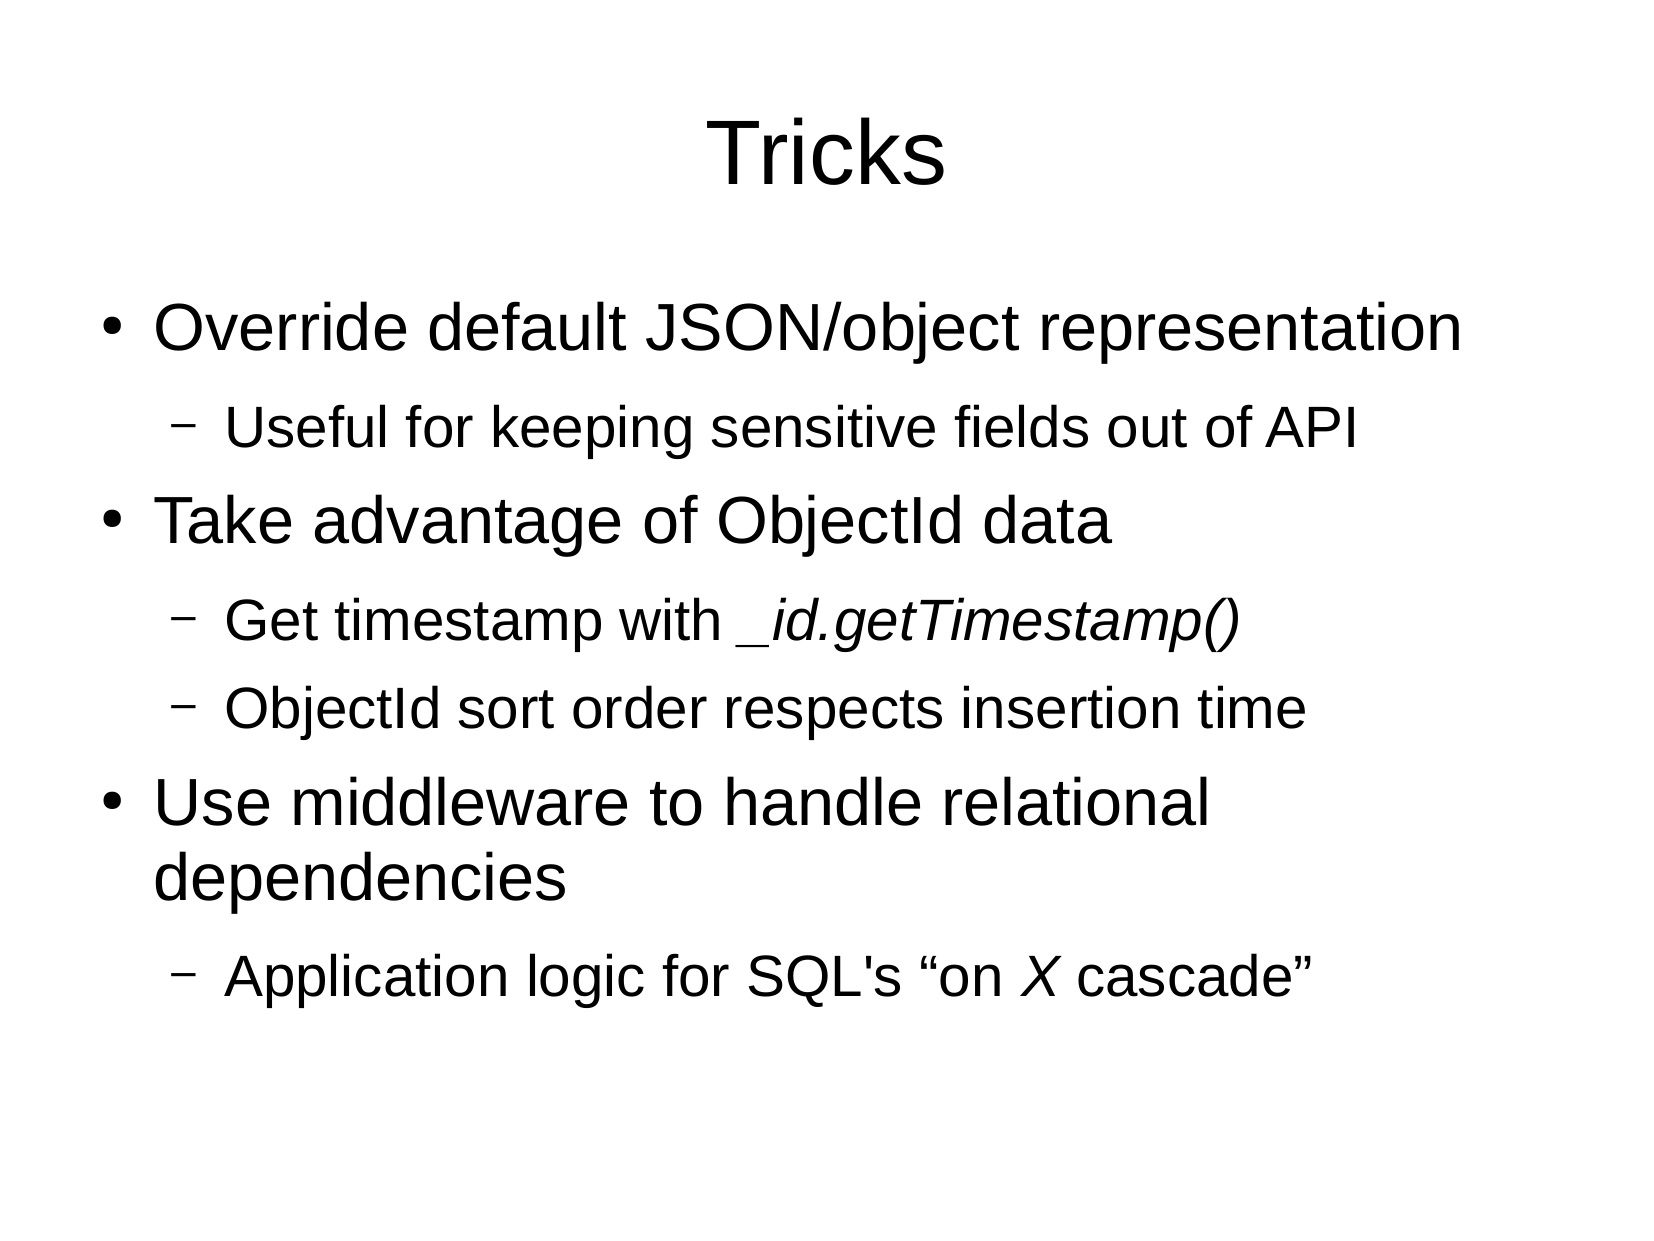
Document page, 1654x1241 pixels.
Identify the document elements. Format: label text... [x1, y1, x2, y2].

title Tricks [82, 49, 1571, 257]
list Override default JSON/object representation Useful for keeping sensitive fields out of API Take advantage of ObjectId data Get timestamp with _id.getTimestamp() ObjectId sort order respects insertion time Use middleware to handle relational dependencies Application logic for SQL's “on X cascade” [82, 290, 1538, 1010]
